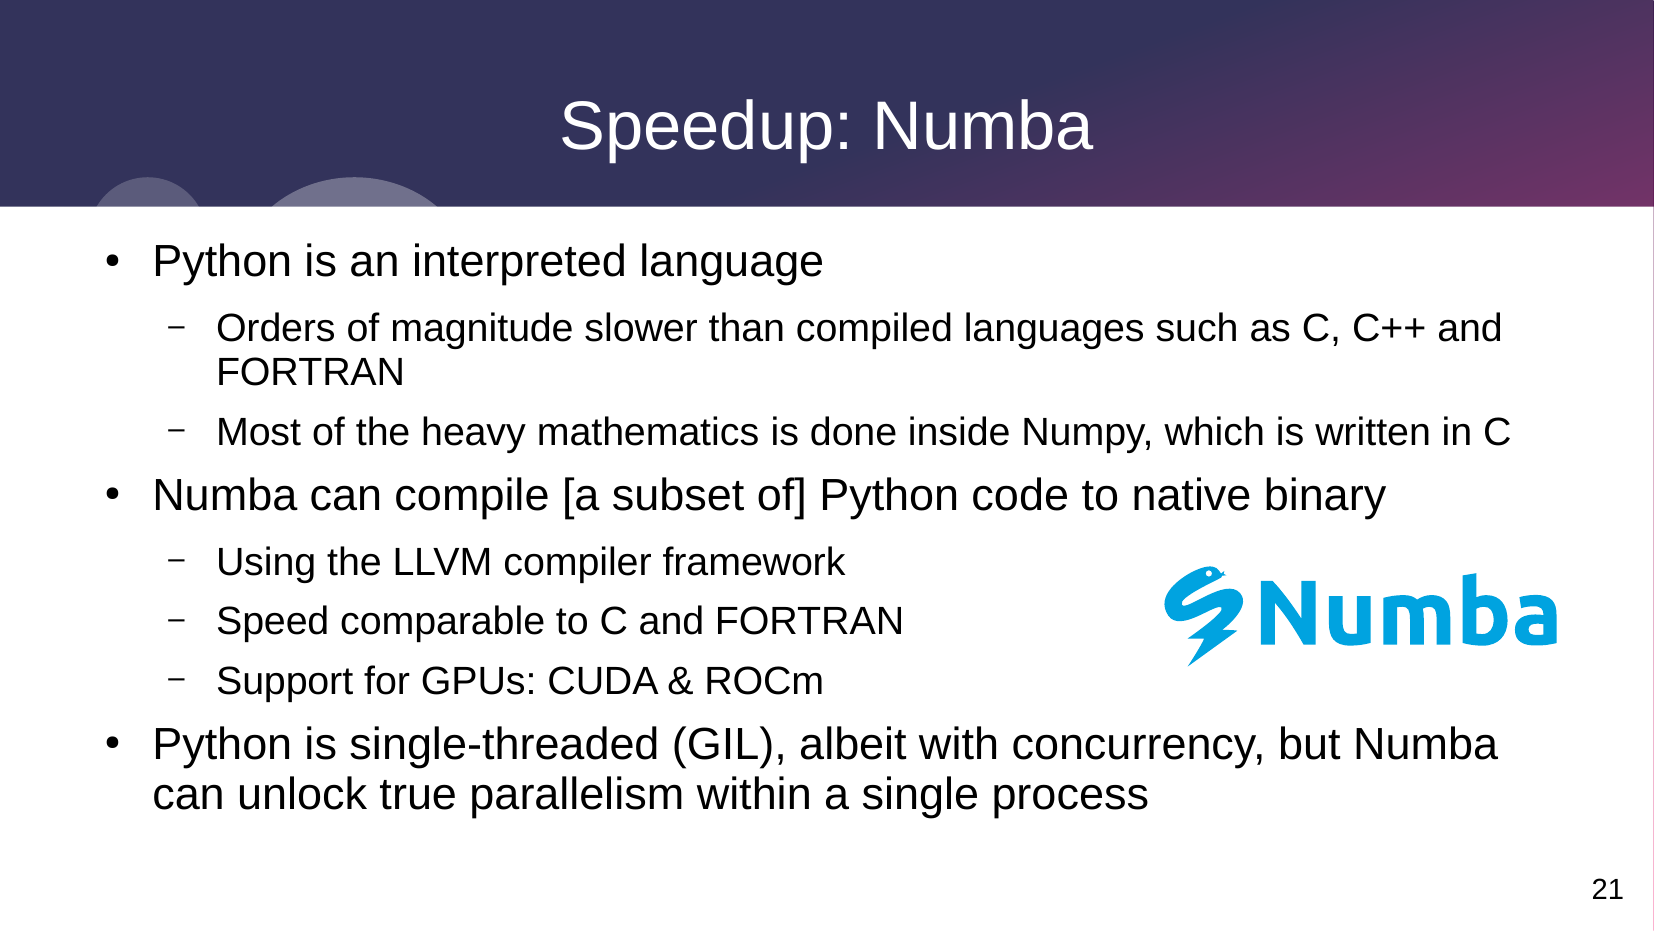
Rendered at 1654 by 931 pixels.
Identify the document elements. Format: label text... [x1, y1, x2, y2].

picture [1151, 561, 1565, 672]
list Python is an interpreted language Orders of magnitude slower than compiled languages such as C, C++ and FORTRAN Most of the heavy mathematics is done inside Numpy, which is written in C Numba can compile [a subset of] Python code to native binary Using the LLVM compiler framework Speed comparable to C and FORTRAN Support for GPUs: CUDA & ROCm Python is single-threaded (GIL), albeit with concurrency, but Numba can unlock true parallelism within a single process [88, 236, 1565, 827]
title Speedup: Numba [88, 44, 1565, 207]
